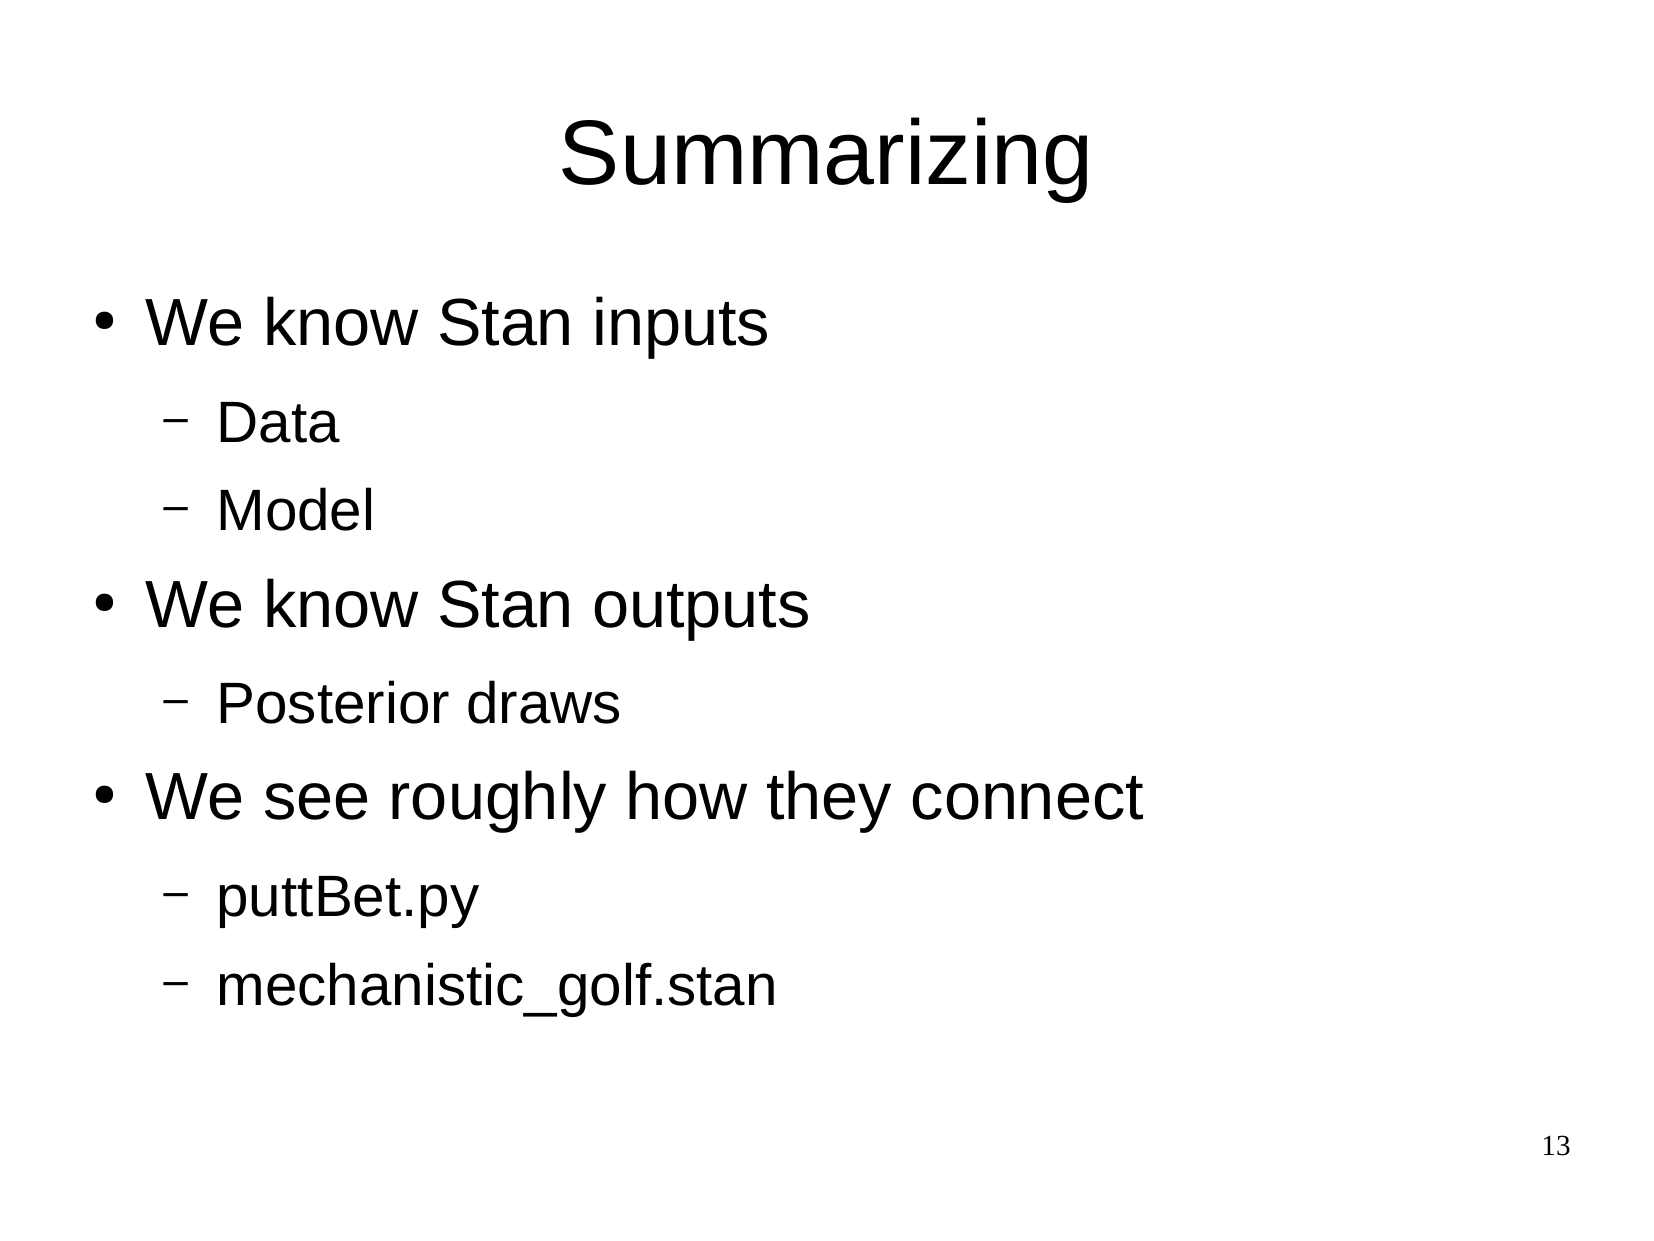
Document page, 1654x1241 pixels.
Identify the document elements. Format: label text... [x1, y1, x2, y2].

title Summarizing [82, 49, 1571, 257]
list We know Stan inputs Data Model We know Stan outputs Posterior draws We see roughly how they connect puttBet.py mechanistic_golf.stan [75, 285, 1564, 1115]
